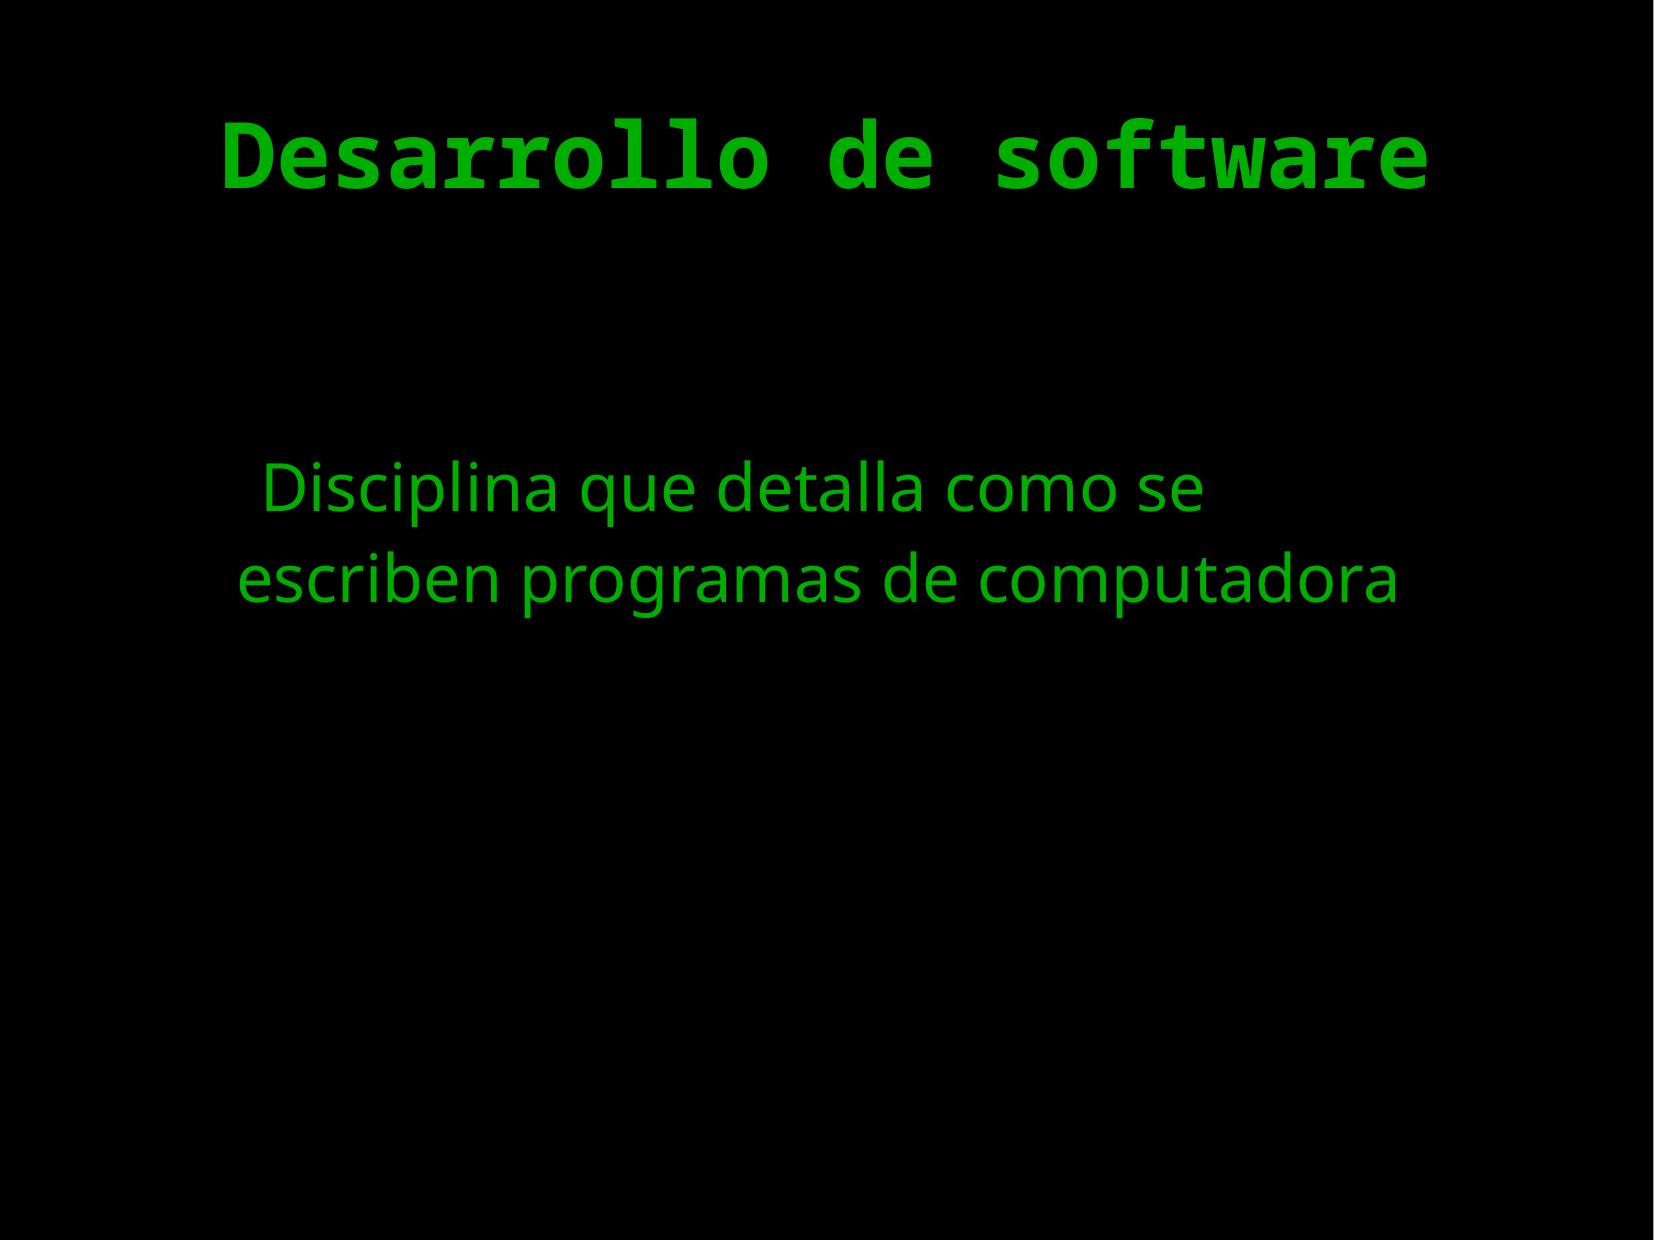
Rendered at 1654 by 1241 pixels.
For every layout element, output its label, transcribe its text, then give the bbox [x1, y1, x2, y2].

title Desarrollo de software [82, 43, 1571, 263]
subtitle Disciplina que detalla como se escriben programas de computadora [236, 290, 1406, 863]
